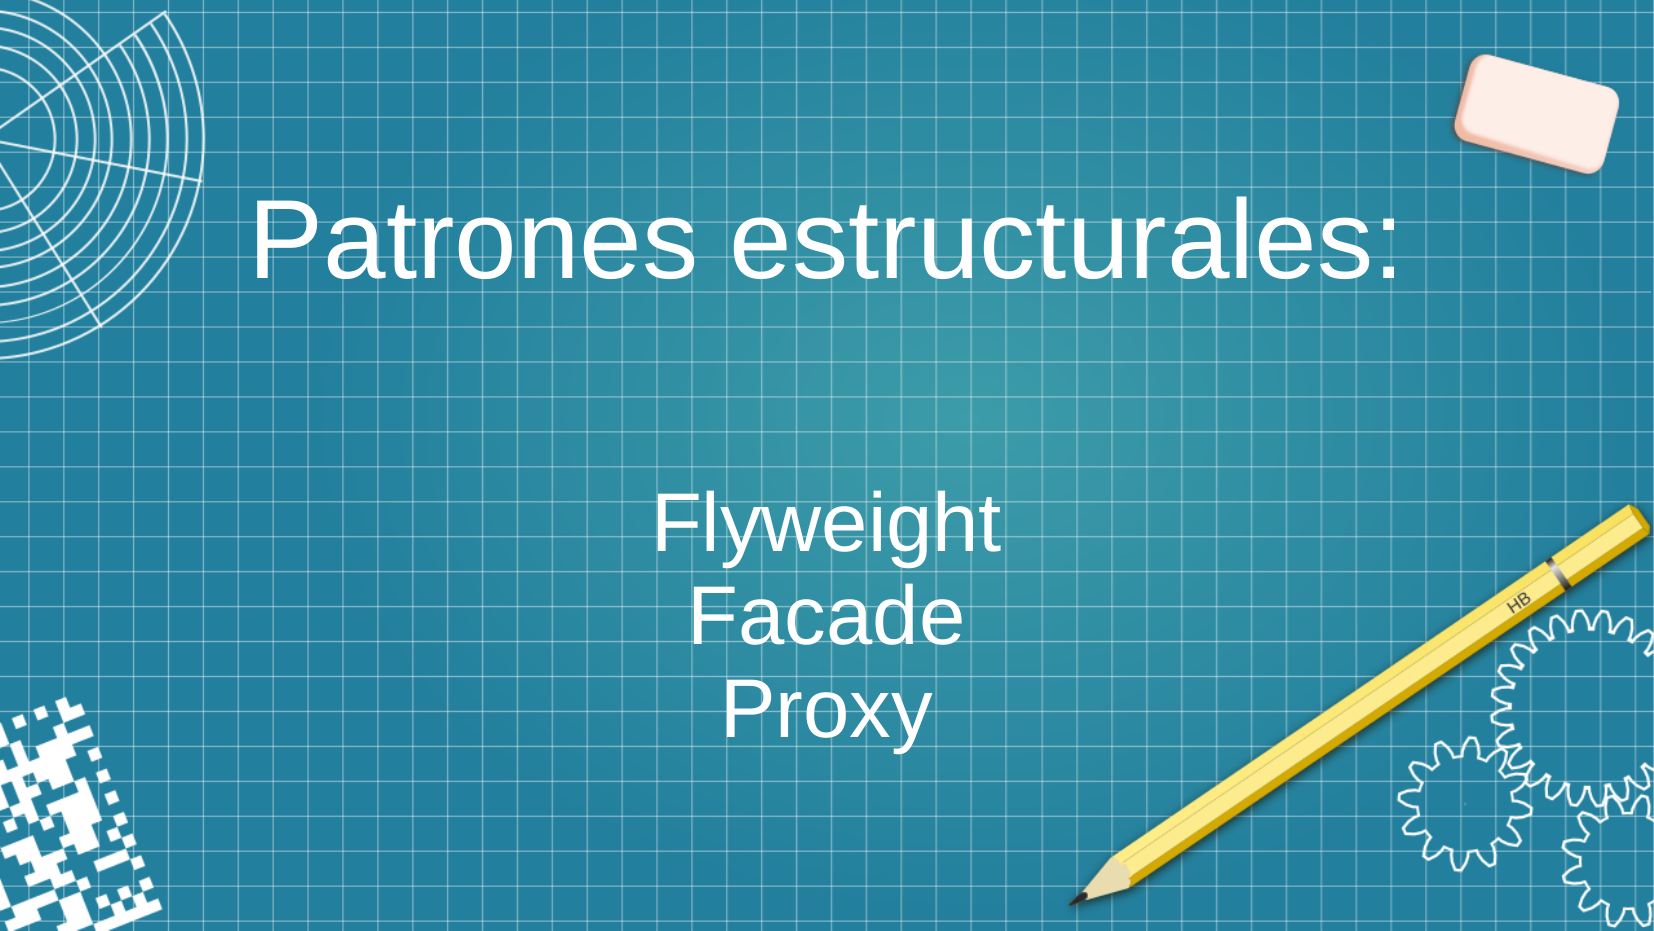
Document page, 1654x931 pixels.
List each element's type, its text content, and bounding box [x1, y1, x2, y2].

picture [0, 0, 1654, 931]
subtitle Flyweight Facade Proxy [82, 389, 1571, 842]
title Patrones estructurales: [82, 132, 1571, 346]
